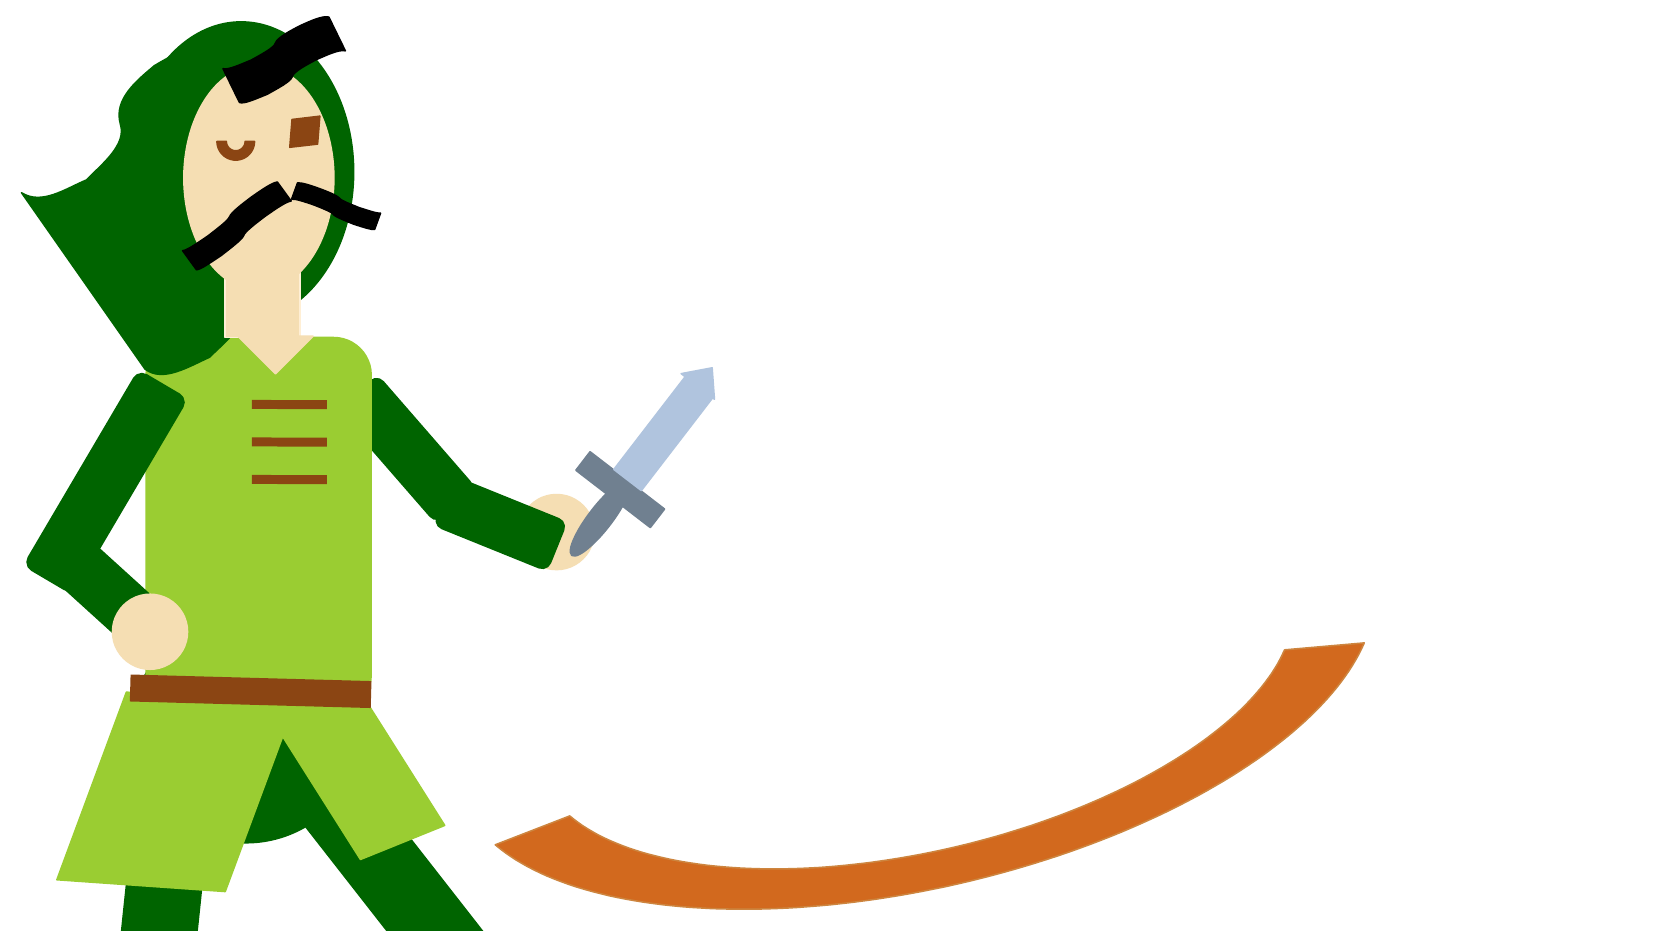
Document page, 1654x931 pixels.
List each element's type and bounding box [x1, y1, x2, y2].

text_box [21, 16, 715, 681]
text_box [56, 692, 483, 931]
text_box [495, 642, 1365, 910]
